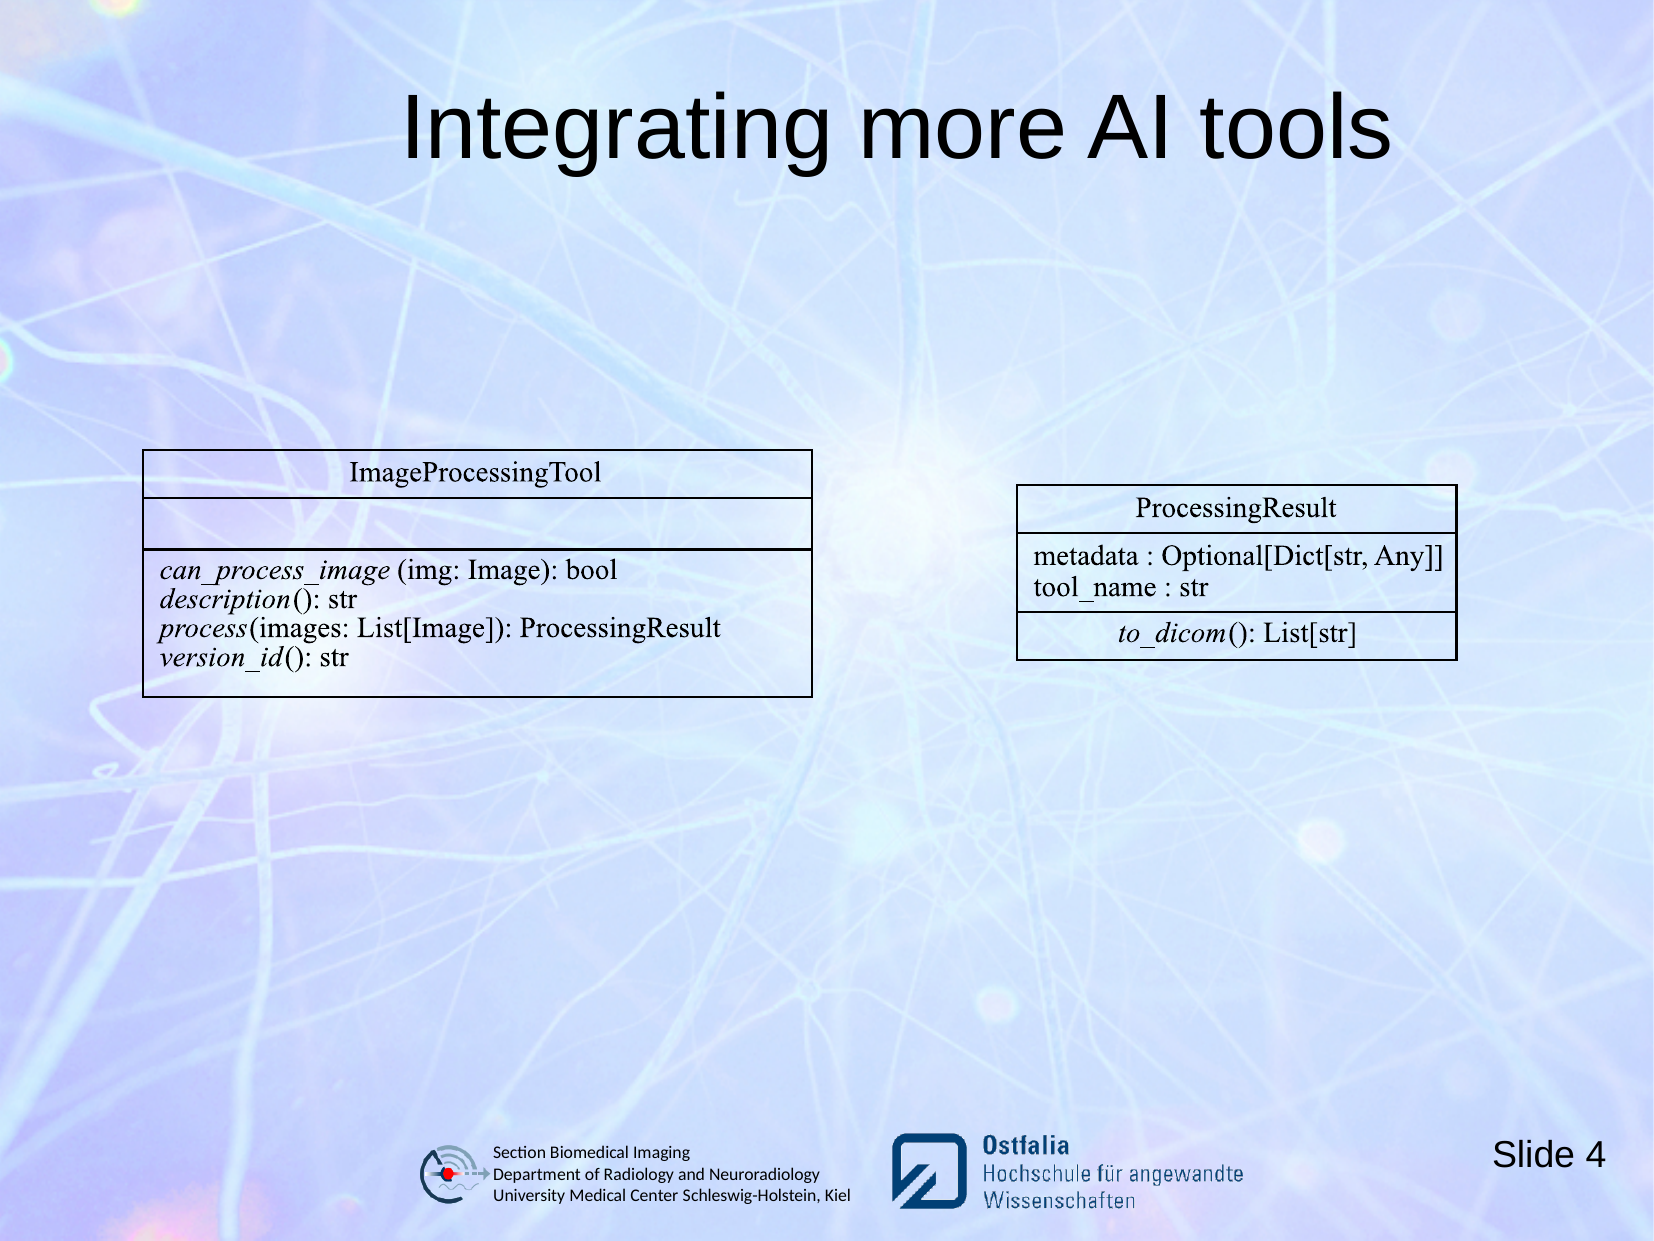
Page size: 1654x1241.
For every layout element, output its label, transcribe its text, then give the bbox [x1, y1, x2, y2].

title Integrating more AI tools [236, 23, 1560, 231]
picture [0, 0, 1654, 1241]
